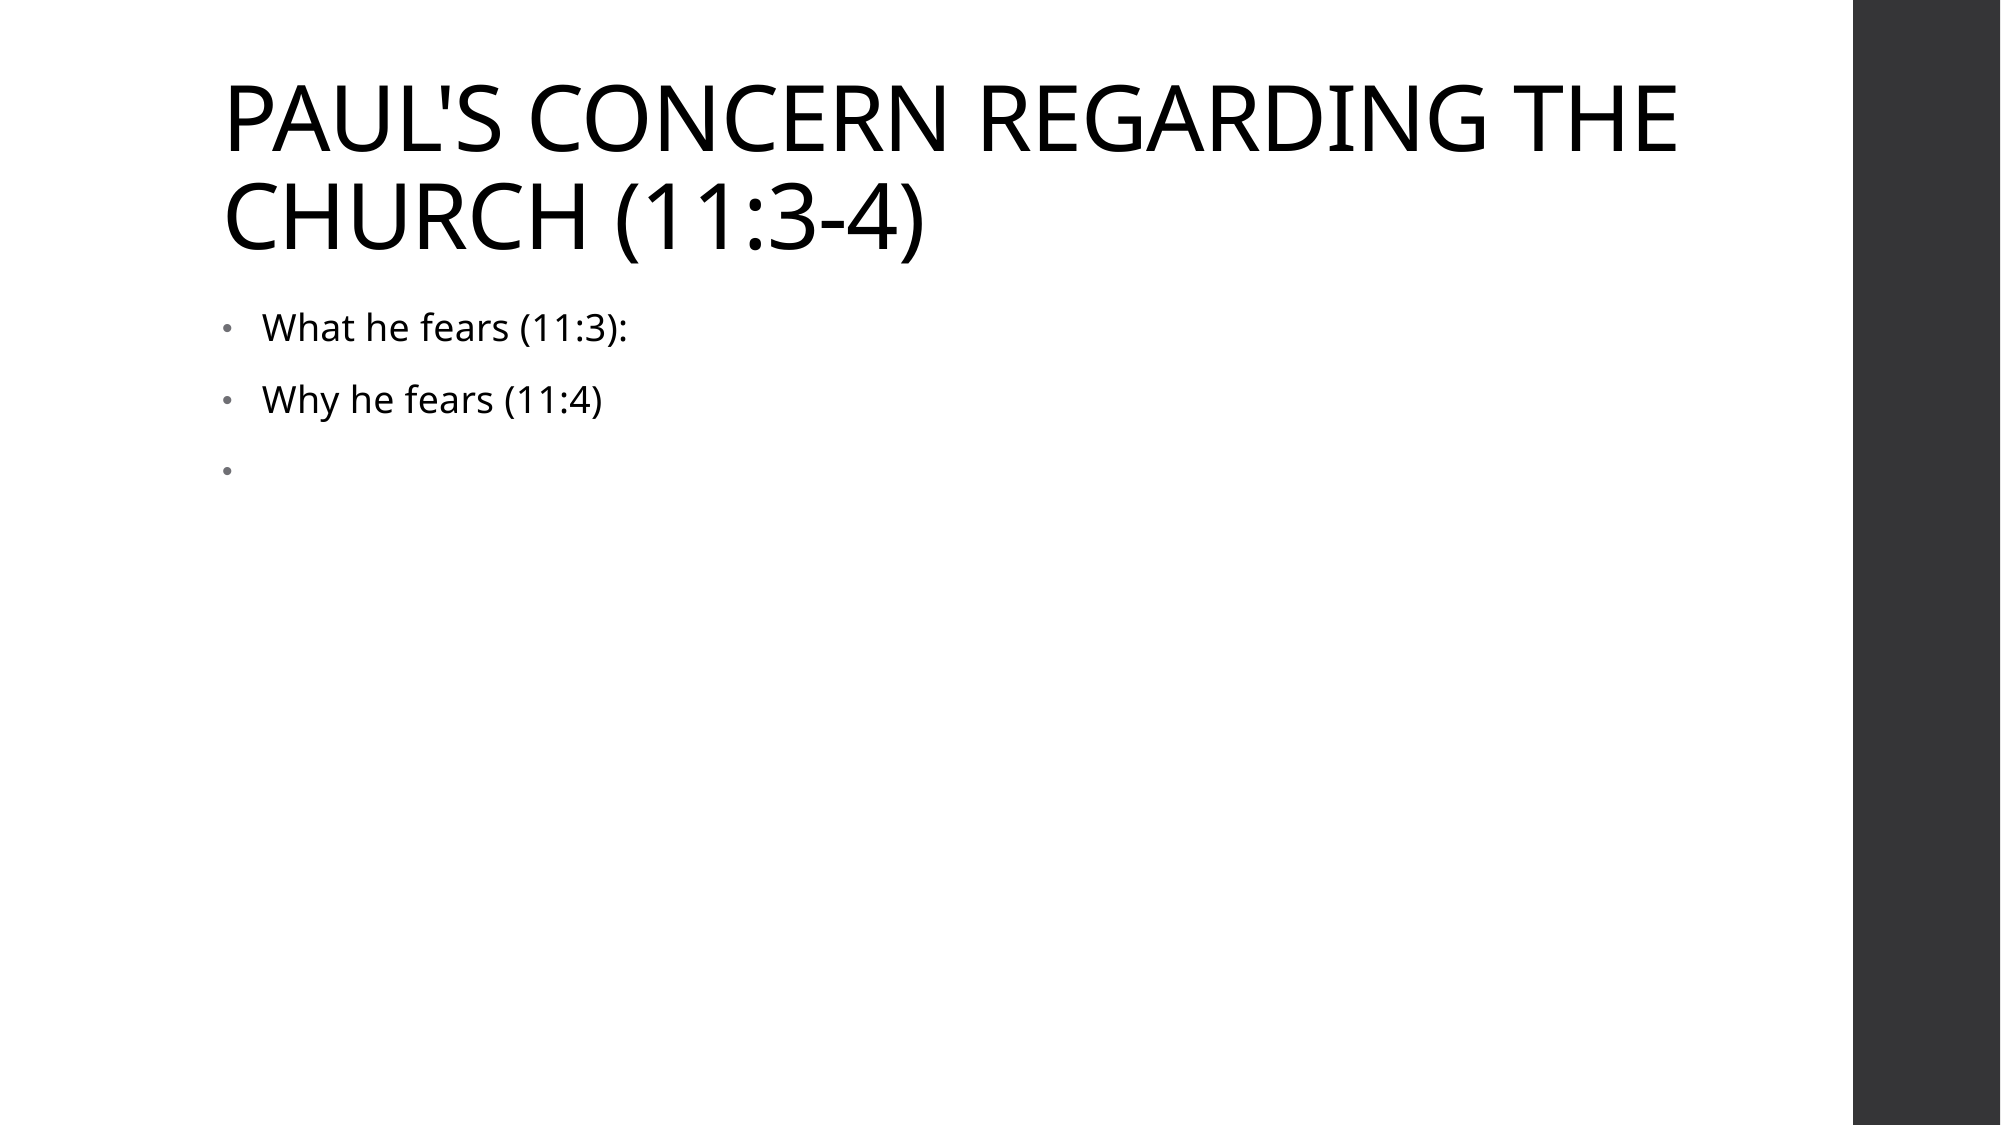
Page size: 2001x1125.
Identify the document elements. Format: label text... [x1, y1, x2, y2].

title PAUL'S CONCERN REGARDING THE CHURCH (11:3-4) [206, 60, 1797, 278]
list What he fears (11:3): Why he fears (11:4) [206, 299, 1617, 1014]
